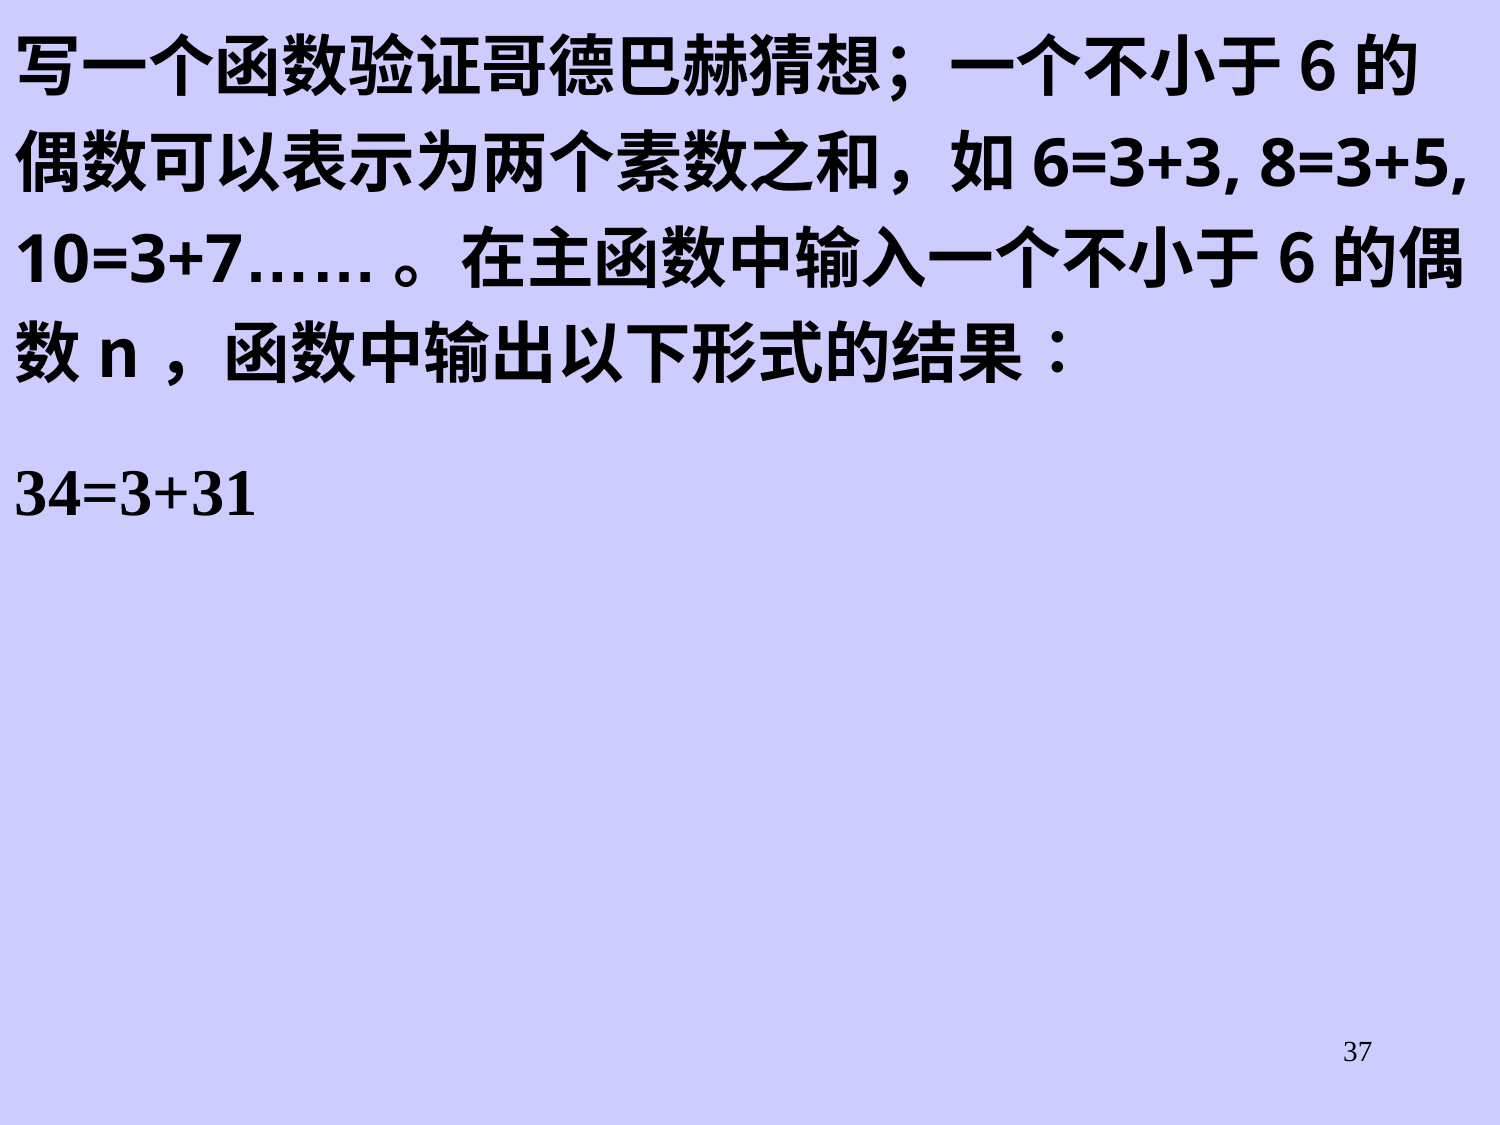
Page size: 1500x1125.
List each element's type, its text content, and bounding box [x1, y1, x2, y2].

text_box 写一个函数验证哥德巴赫猜想；一个不小于6的偶数可以表示为两个素数之和，如6=3+3, 8=3+5, 10=3+7……。在主函数中输入一个不小于6的偶数n，函数中输出以下形式的结果∶ 34=3+31 [0, 0, 1500, 537]
text_box <编号> [1074, 1025, 1388, 1101]
